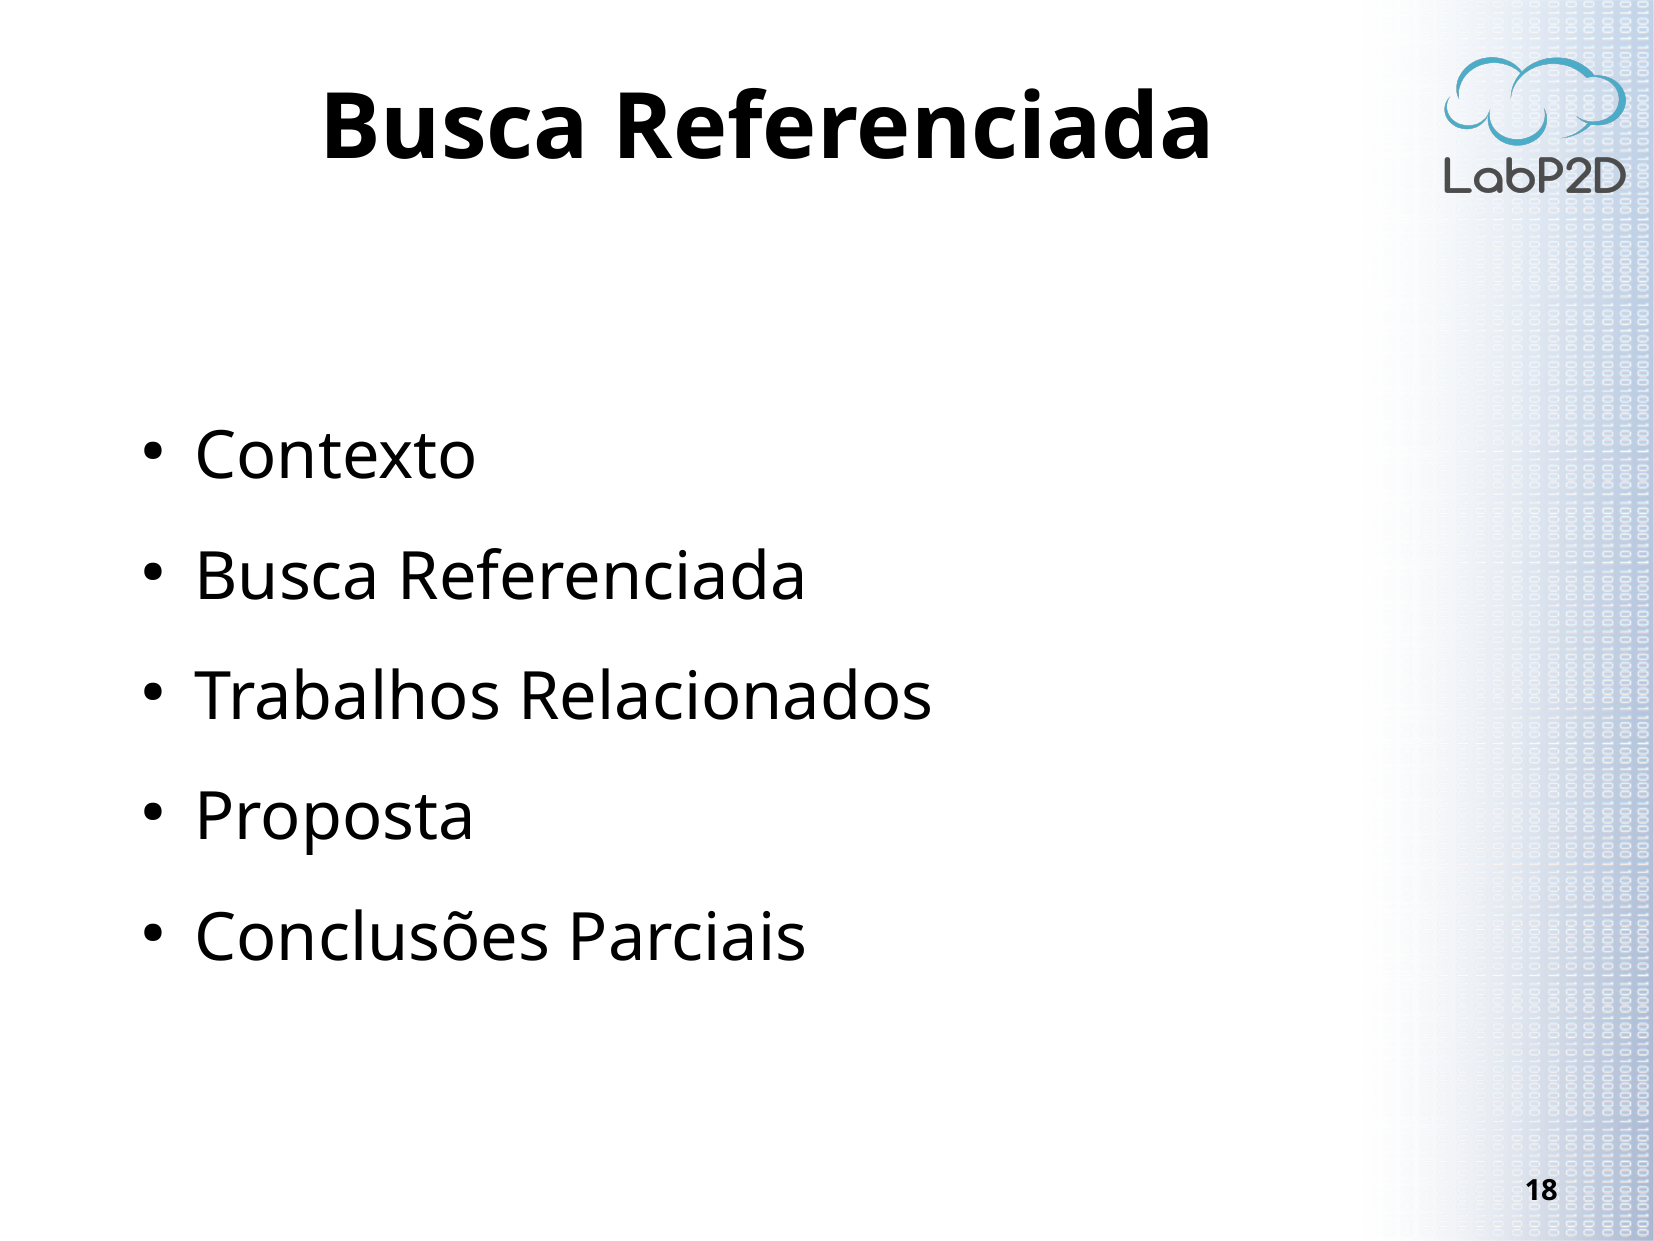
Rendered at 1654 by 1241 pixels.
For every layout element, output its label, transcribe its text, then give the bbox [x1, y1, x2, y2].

title Busca Referenciada [82, 19, 1453, 227]
list Contexto Busca Referenciada Trabalhos Relacionados Proposta Conclusões Parciais [123, 271, 1406, 1116]
picture [1360, 1, 1654, 1240]
